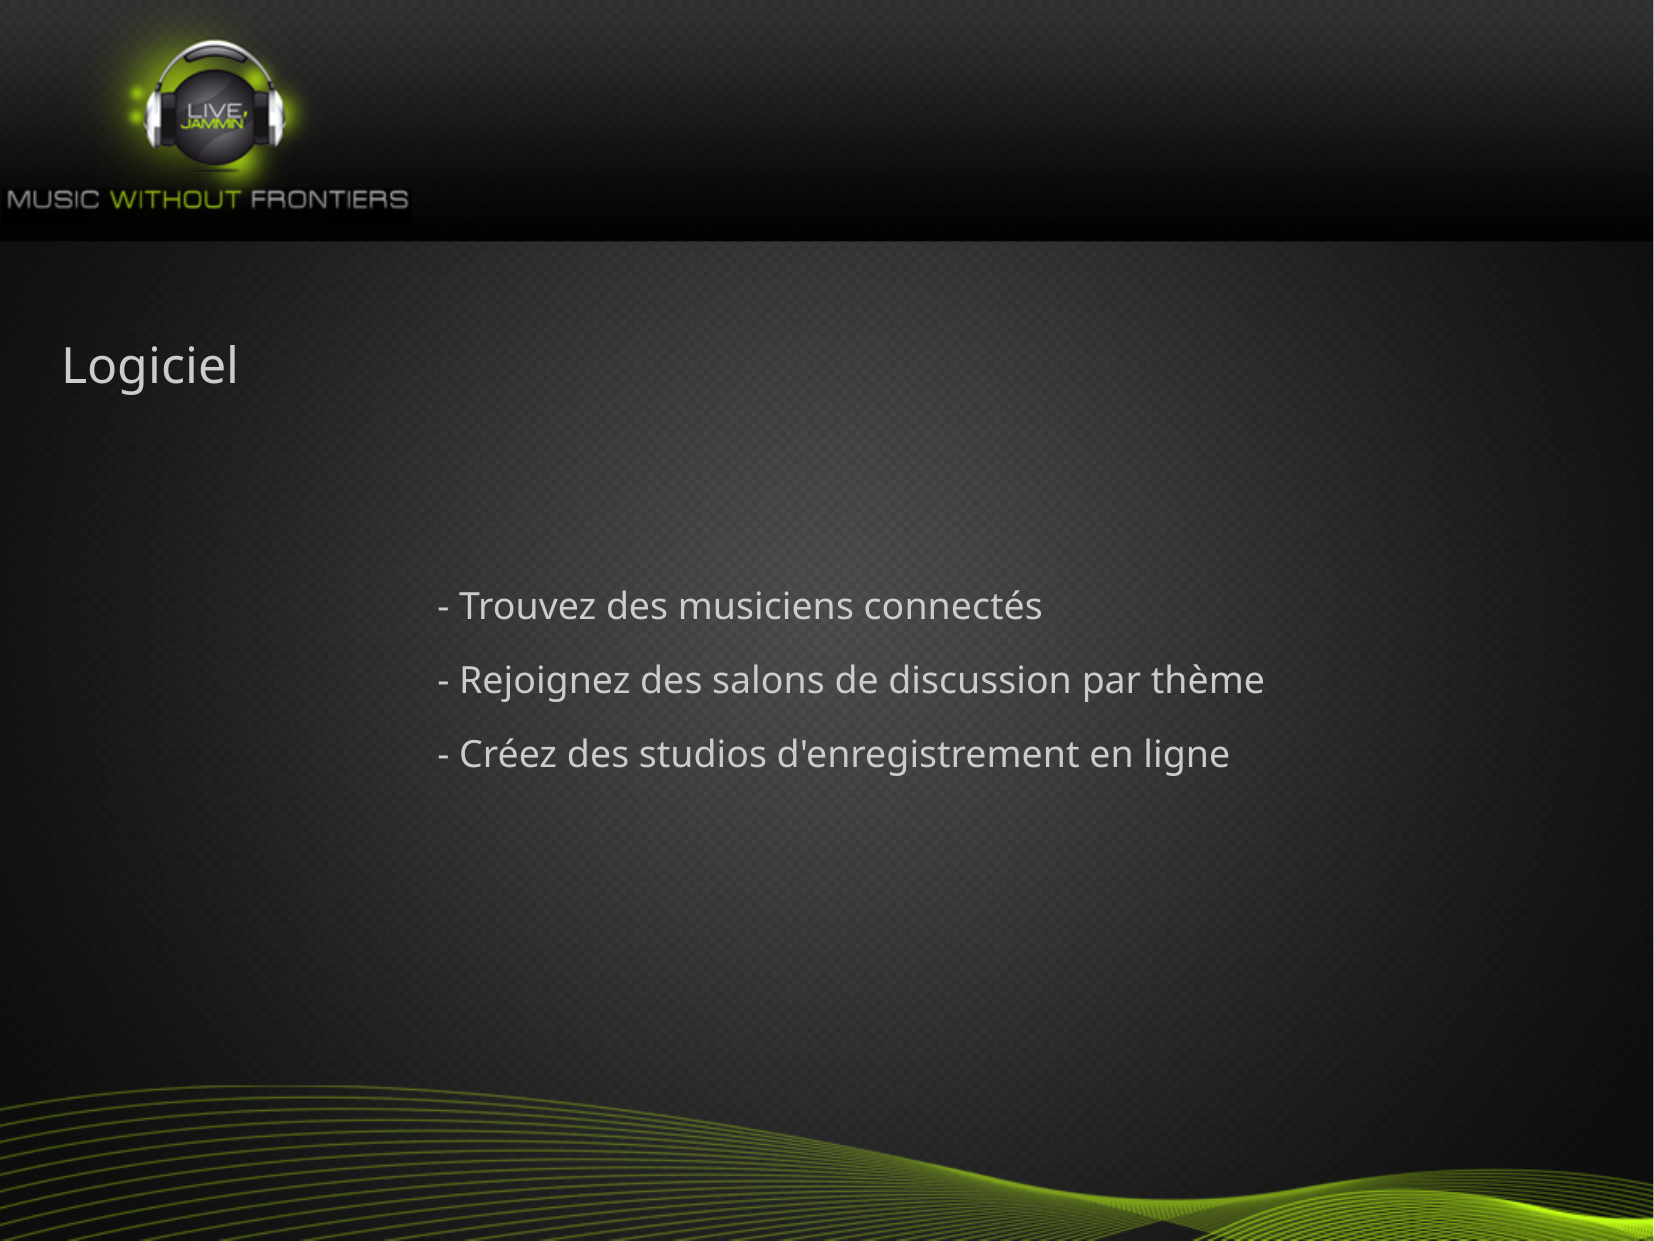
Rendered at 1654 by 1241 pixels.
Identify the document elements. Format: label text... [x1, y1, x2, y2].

text_box Logiciel [46, 322, 233, 413]
picture [0, 0, 1654, 1241]
text_box - Trouvez des musiciens connectés - Rejoignez des salons de discussion par thème - Créez des studios d'enregistrement en ligne [422, 572, 1262, 806]
